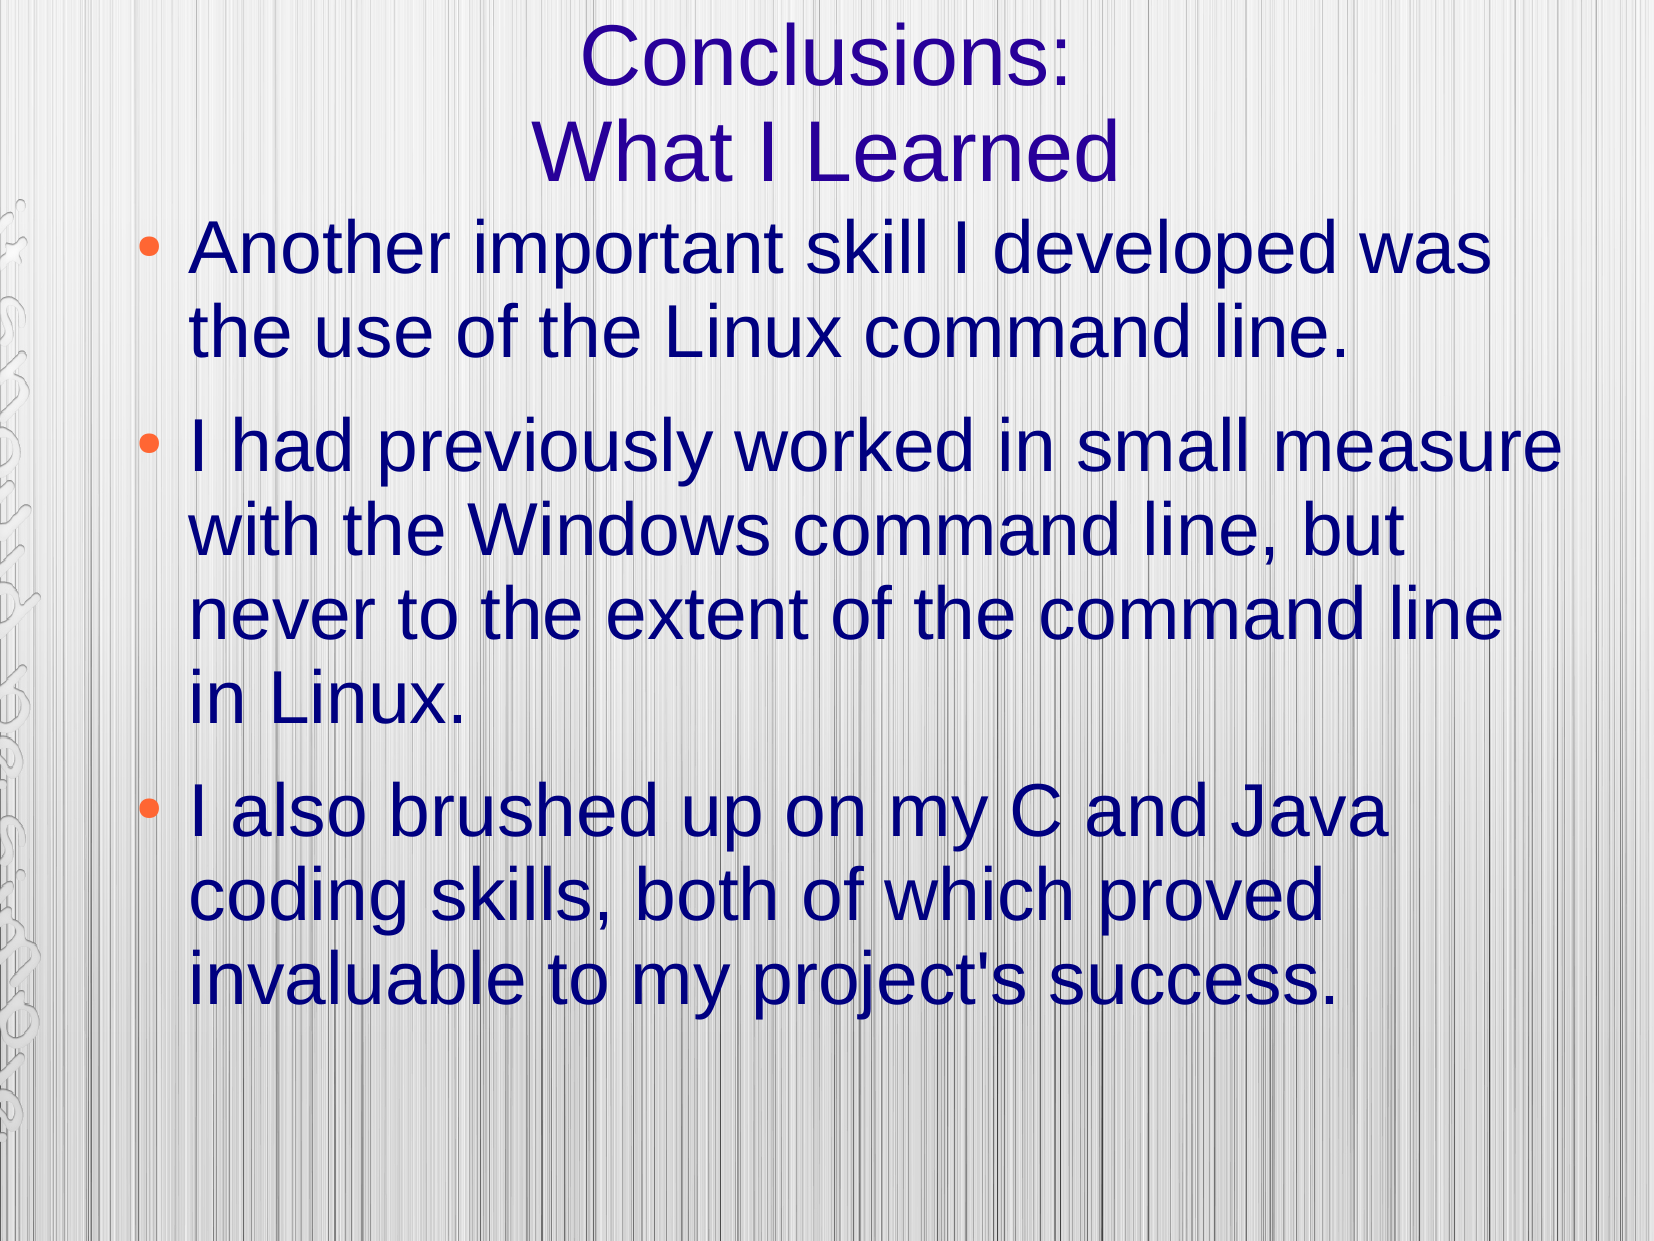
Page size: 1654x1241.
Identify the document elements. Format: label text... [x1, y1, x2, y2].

picture [0, 0, 1654, 1241]
title Conclusions: What I Learned [82, 0, 1571, 208]
list Another important skill I developed was the use of the Linux command line. I had previously worked in small measure with the Windows command line, but never to the extent of the command line in Linux. I also brushed up on my C and Java coding skills, both of which proved invaluable to my project's success. [118, 205, 1571, 1021]
